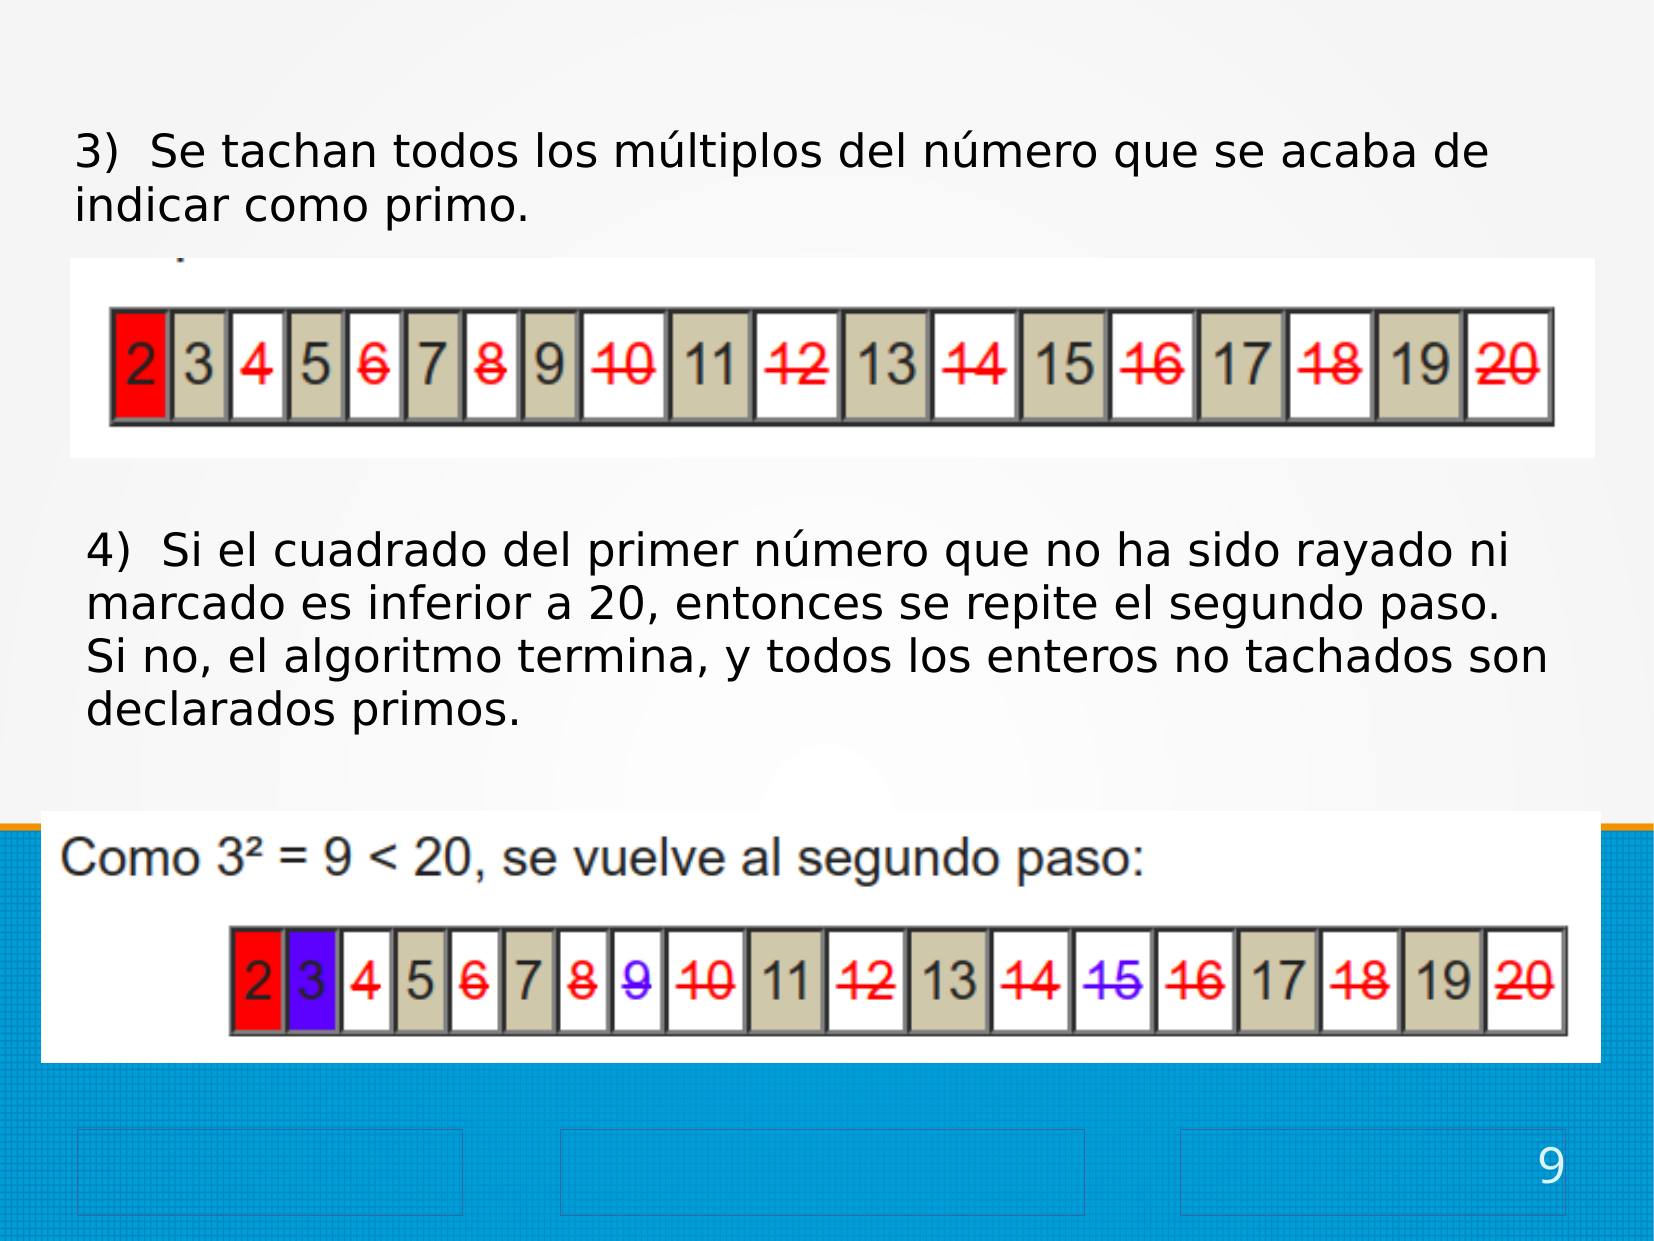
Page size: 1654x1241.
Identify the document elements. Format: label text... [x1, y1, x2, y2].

text_box 3) Se tachan todos los múltiplos del número que se acaba de indicar como primo. [59, 118, 1560, 240]
text_box 4) Si el cuadrado del primer número que no ha sido rayado ni marcado es inferior a 20, entonces se repite el segundo paso. Si no, el algoritmo termina, y todos los enteros no tachados son declarados primos. [70, 516, 1571, 745]
picture [0, 0, 1654, 1062]
